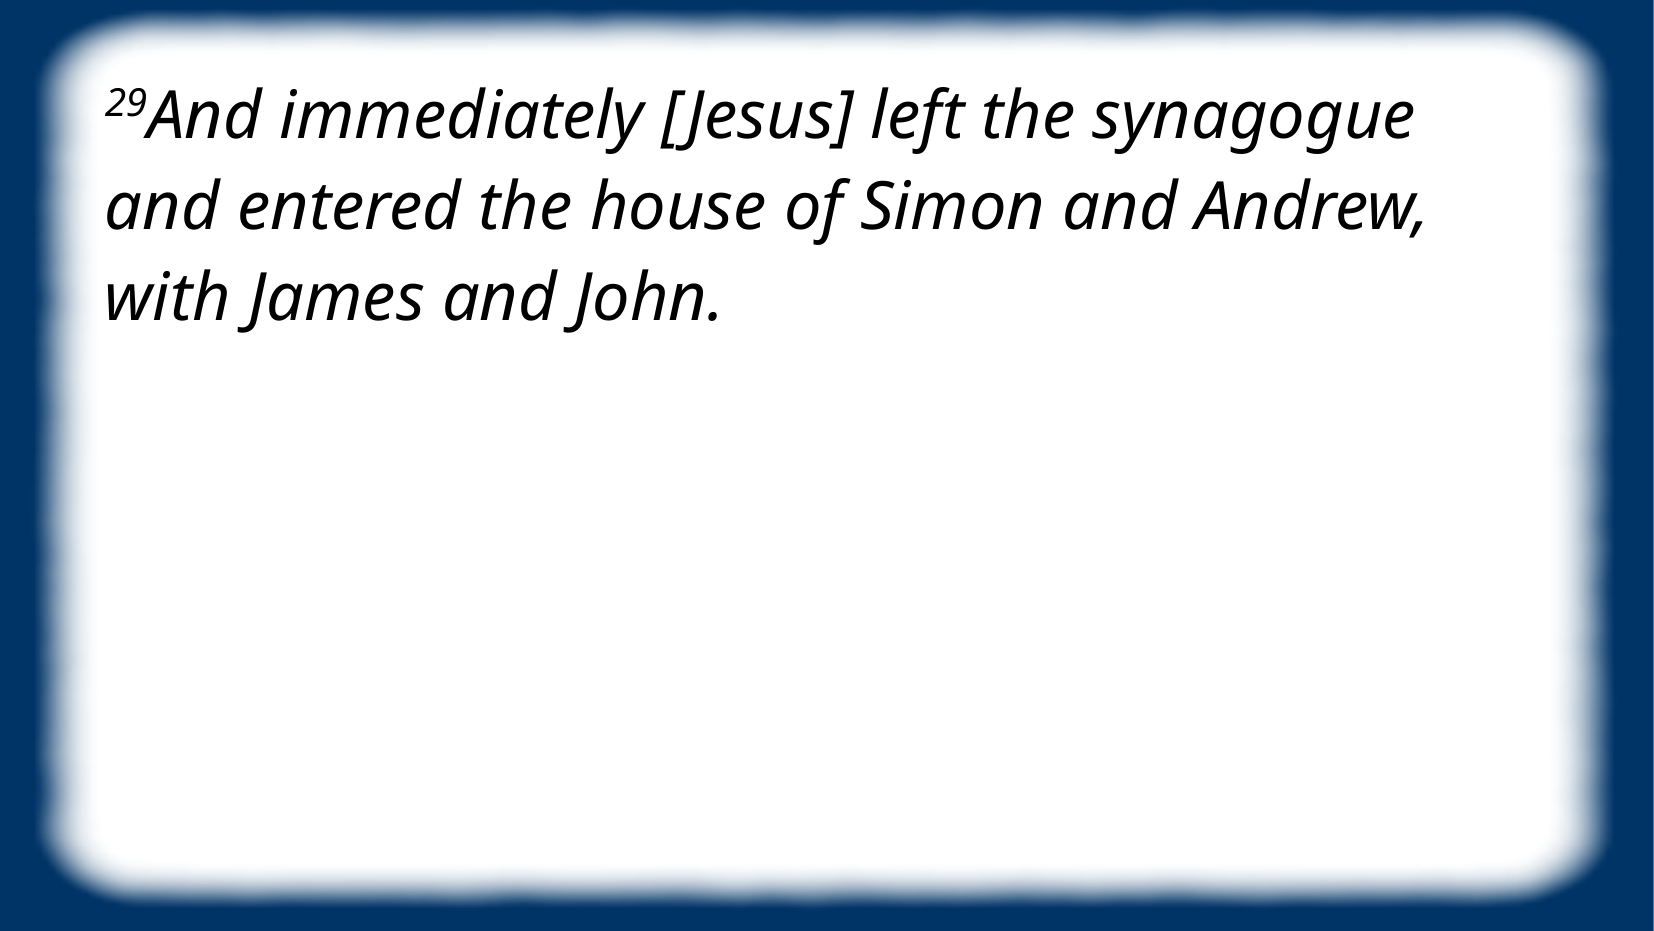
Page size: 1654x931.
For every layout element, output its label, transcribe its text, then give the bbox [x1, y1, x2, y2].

picture [0, 0, 1654, 931]
text_box 29And immediately [Jesus] left the synagogue and entered the house of Simon and Andrew, with James and John. [90, 60, 1546, 376]
